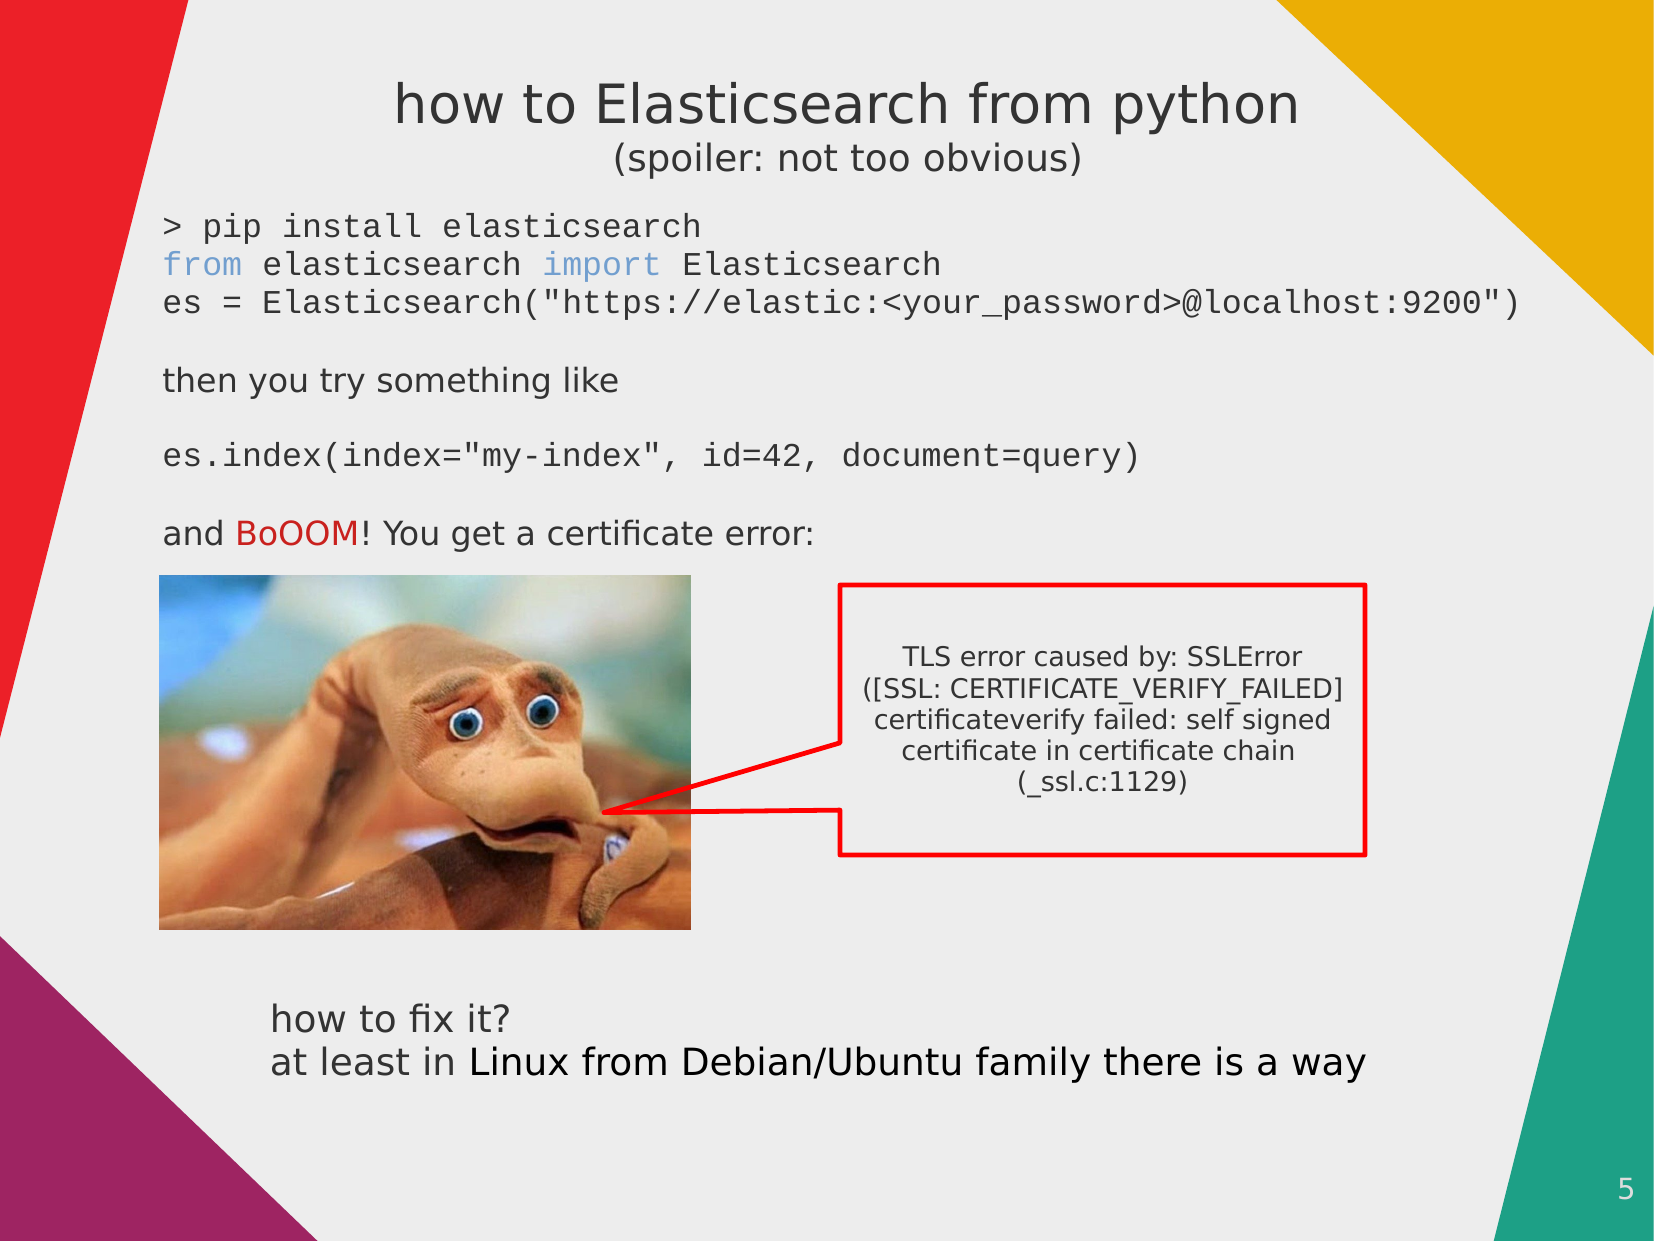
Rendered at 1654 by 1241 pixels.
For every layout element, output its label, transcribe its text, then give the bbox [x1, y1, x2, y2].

text_box TLS error caused by: SSLError ([SSL: CERTIFICATE_VERIFY_FAILED] certificateverify failed: self signed certificate in certificate chain (_ssl.c:1129) [603, 585, 1366, 856]
picture [159, 575, 691, 931]
text_box how to fix it? at least in Linux from Debian/Ubuntu family there is a way [255, 990, 1383, 1136]
title how to Elasticsearch from python (spoiler: not too obvious) [136, 28, 1561, 226]
title > pip install elasticsearch from elasticsearch import Elasticsearch es = Elasticsearch("https://elastic:<your_password>@localhost:9200") then you try something like es.index(index="my-index", id=42, document=query) and BoOOM! You get a certificate error: [126, 210, 1636, 554]
